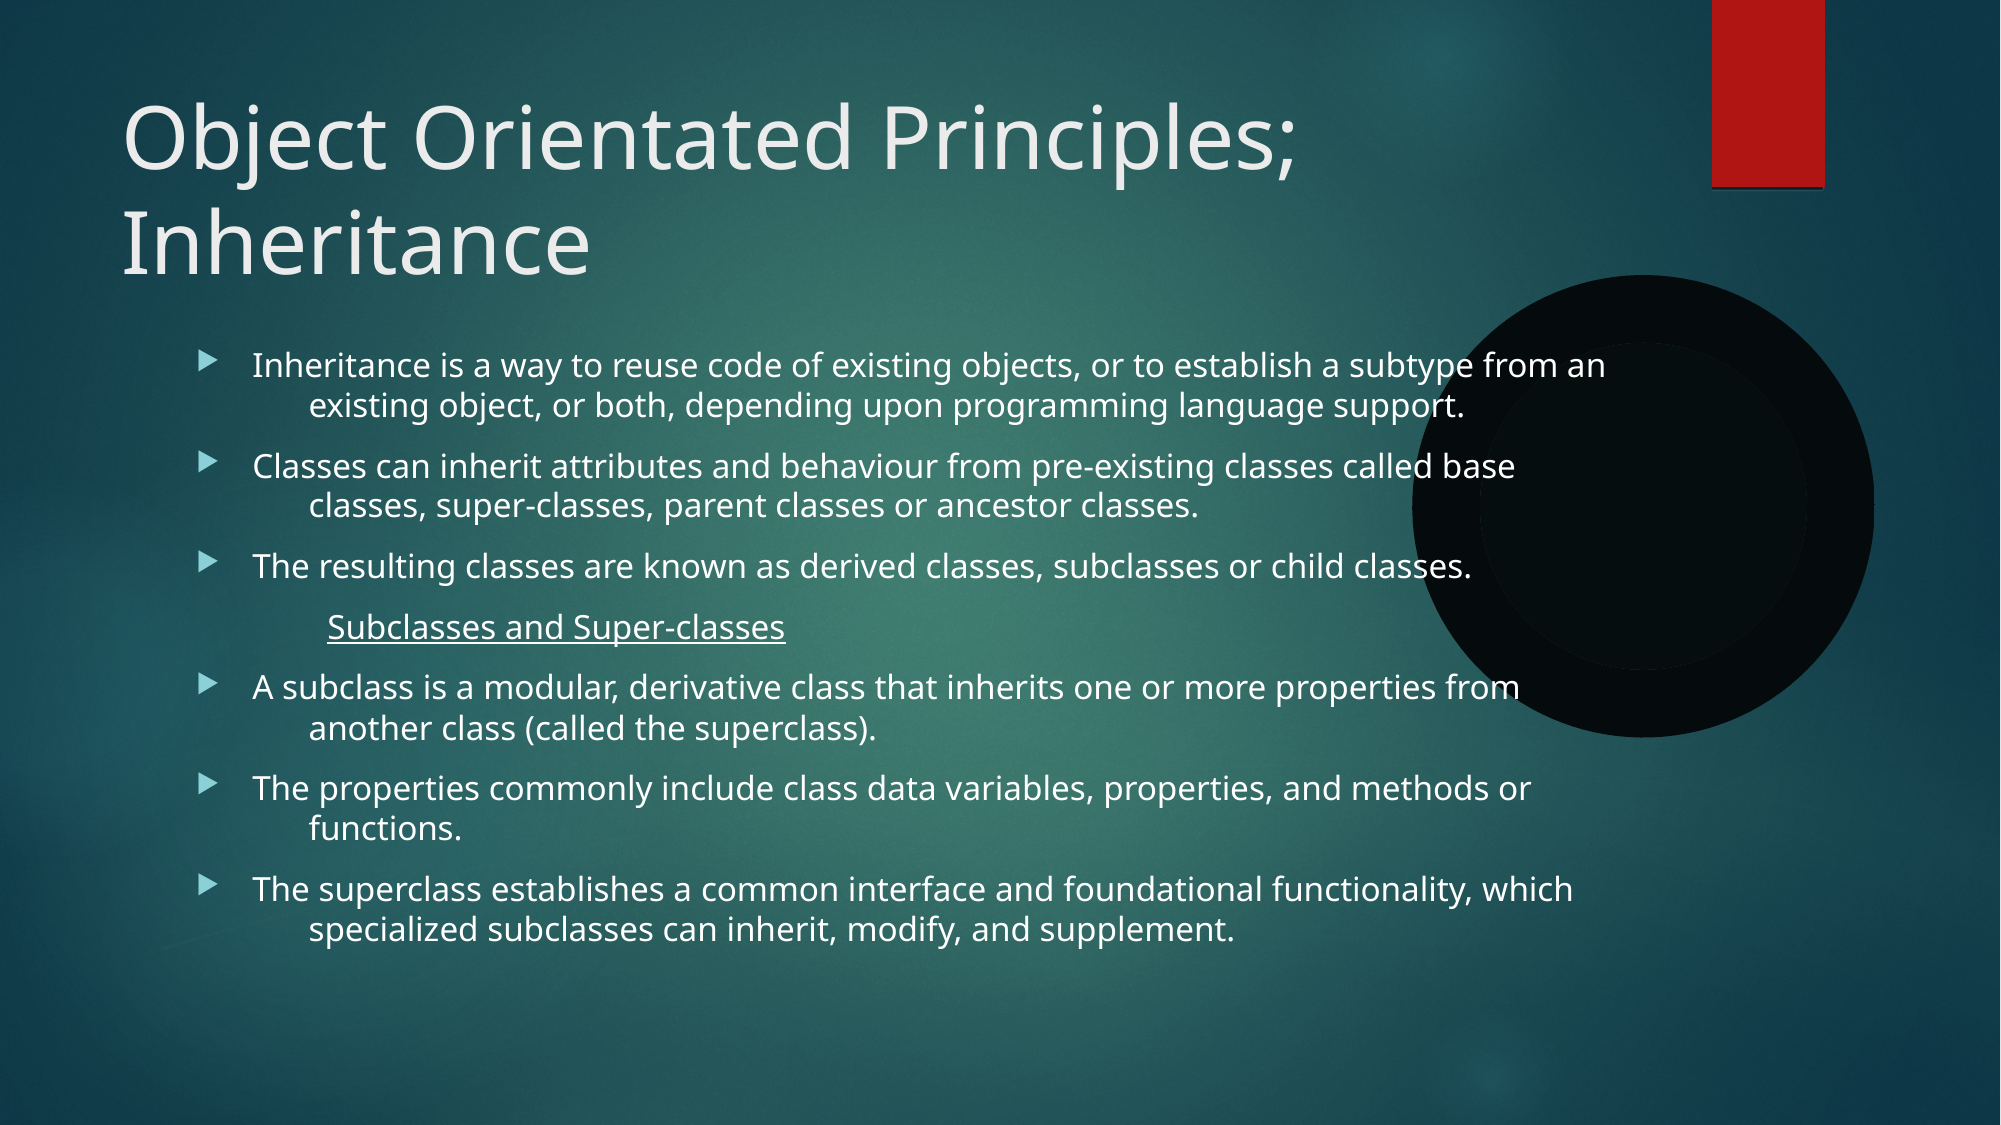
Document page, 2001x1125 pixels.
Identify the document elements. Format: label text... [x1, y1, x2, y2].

title Object Orientated Principles; Inheritance [106, 74, 1649, 305]
list Inheritance is a way to reuse code of existing objects, or to establish a subtype from an existing object, or both, depending upon programming language support. Classes can inherit attributes and behaviour from pre-existing classes called base classes, super-classes, parent classes or ancestor classes. The resulting classes are known as derived classes, subclasses or child classes. Subclasses and Super-classes A subclass is a modular, derivative class that inherits one or more properties from another class (called the superclass). The properties commonly include class data variables, properties, and methods or functions. The superclass establishes a common interface and foundational functionality, which specialized subclasses can inherit, modify, and supplement. [181, 336, 1649, 1026]
